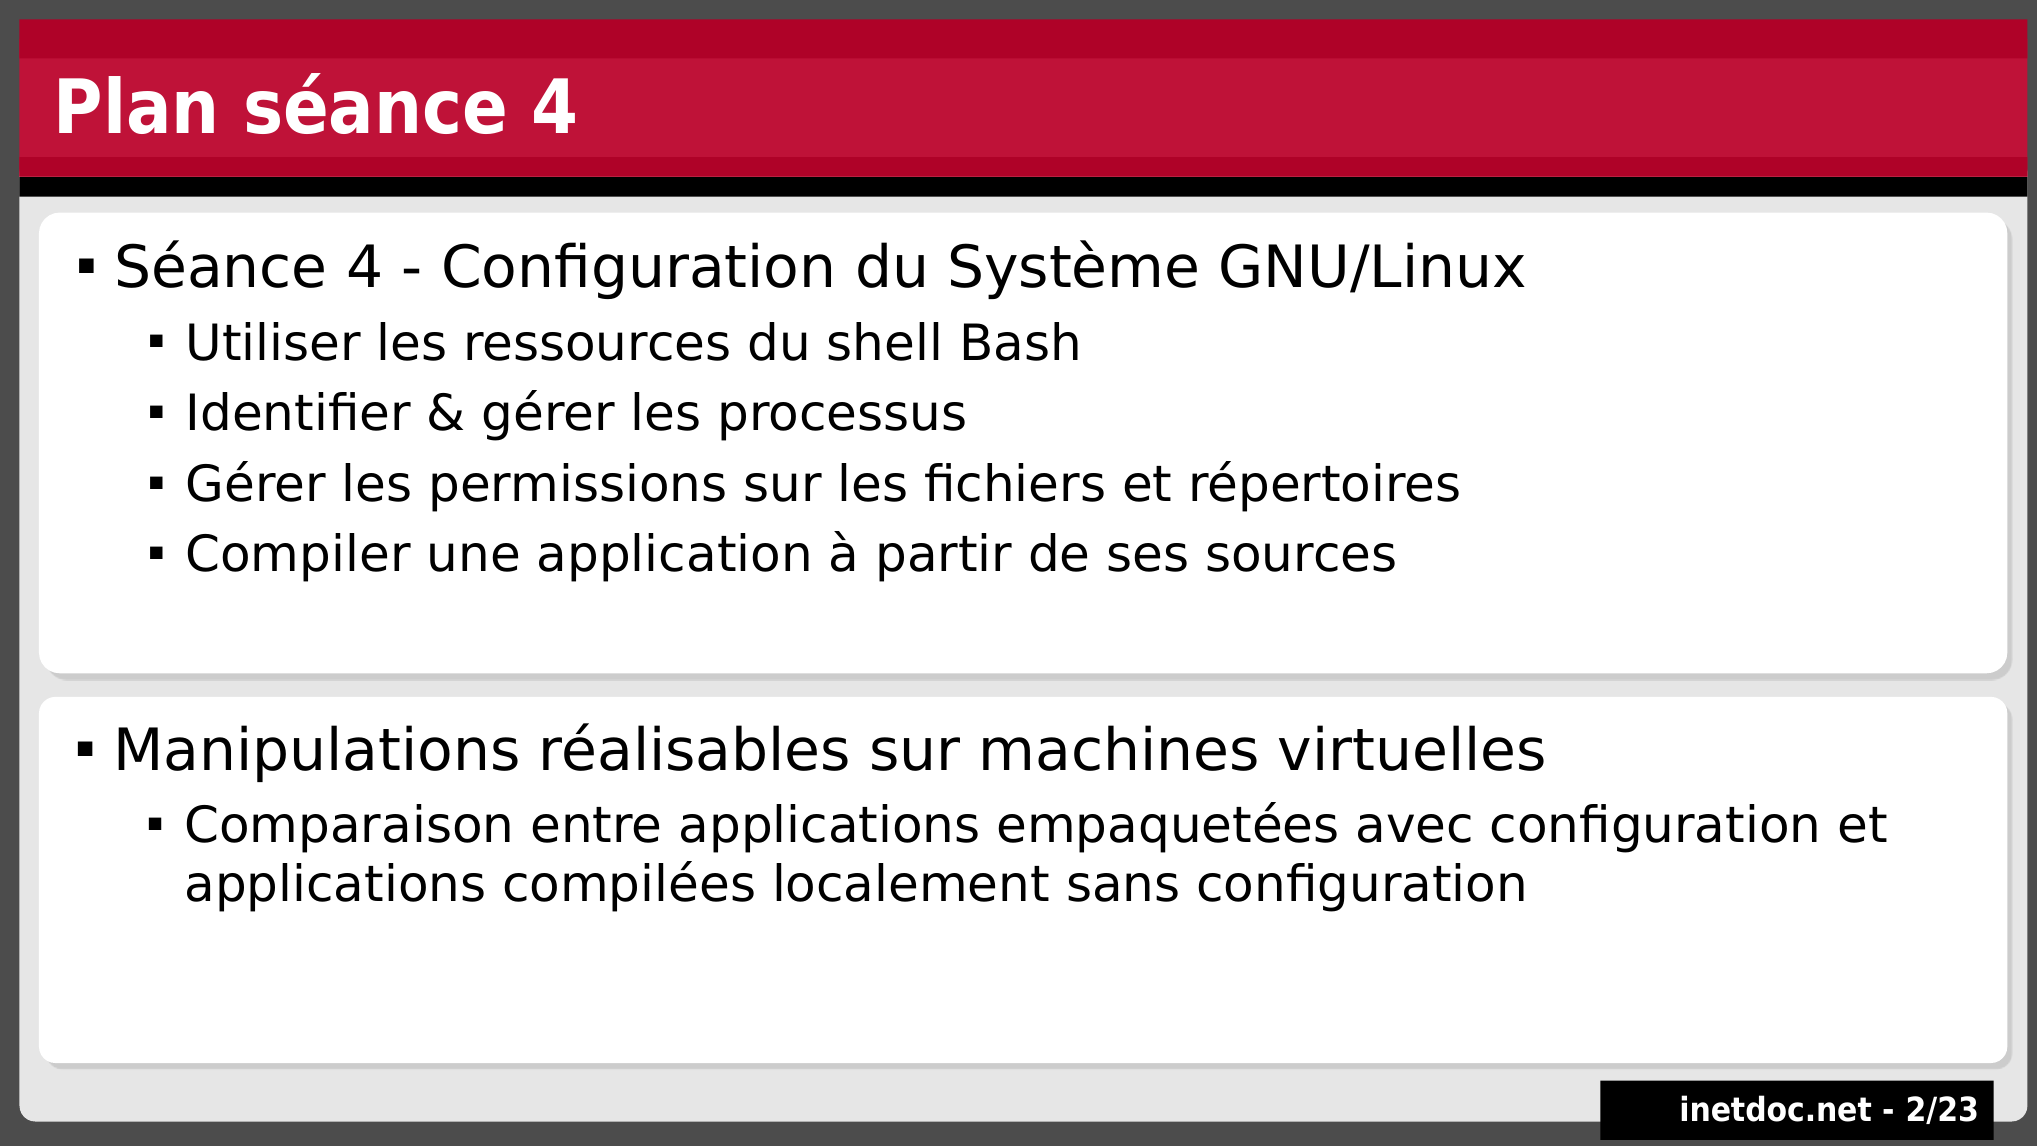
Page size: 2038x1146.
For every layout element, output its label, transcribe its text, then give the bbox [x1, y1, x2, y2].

text_box Manipulations réalisables sur machines virtuelles Comparaison entre applications empaquetées avec configuration et applications compilées localement sans configuration [38, 696, 2008, 1064]
text_box inetdoc.net - <numéro>/23 [1600, 1080, 1994, 1140]
text_box [19, 19, 2028, 59]
text_box [19, 157, 2028, 1122]
text_box Séance 4 - Configuration du Système GNU/Linux Utiliser les ressources du shell Bash Identifier & gérer les processus Gérer les permissions sur les fichiers et répertoires Compiler une application à partir de ses sources [38, 212, 2008, 674]
text_box Plan séance 4 [19, 59, 2028, 157]
